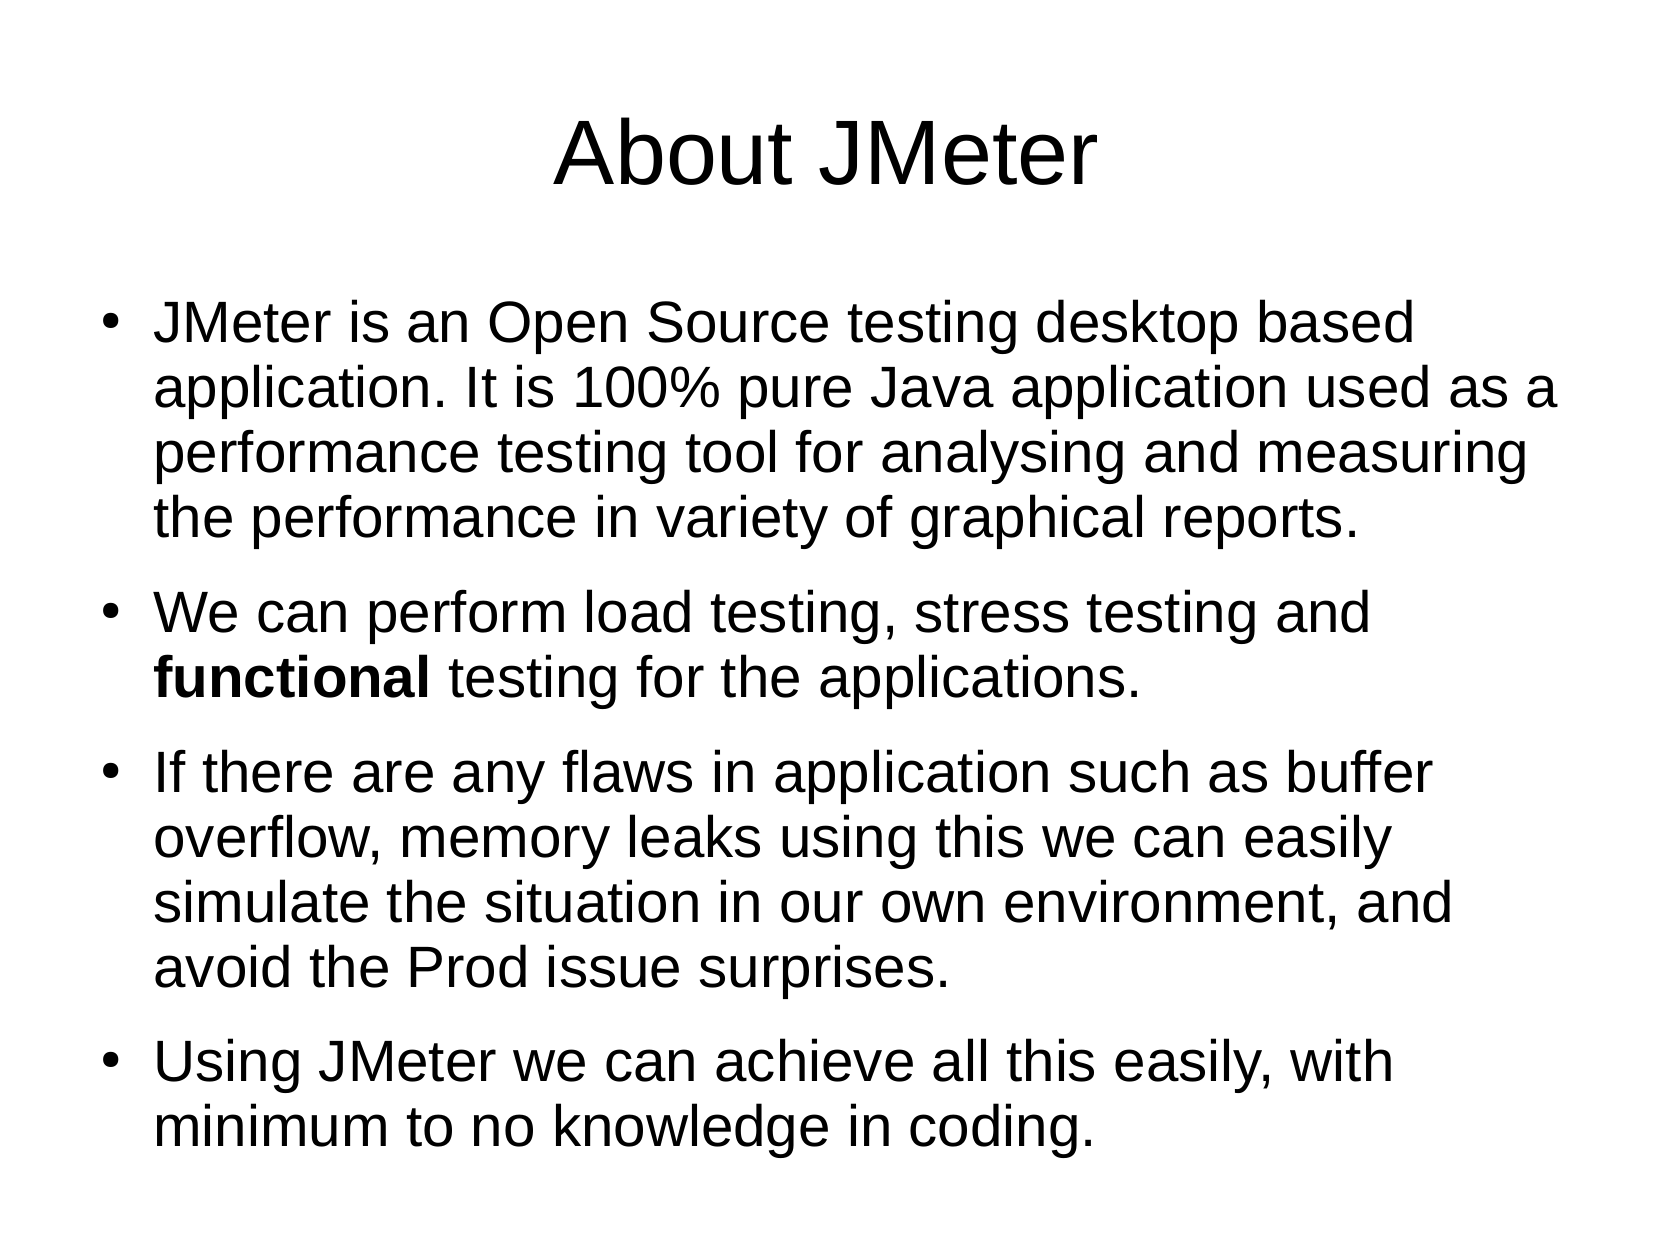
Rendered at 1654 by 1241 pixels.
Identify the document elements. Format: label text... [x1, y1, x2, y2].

list JMeter is an Open Source testing desktop based application. It is 100% pure Java application used as a performance testing tool for analysing and measuring the performance in variety of graphical reports. We can perform load testing, stress testing and functional testing for the applications. If there are any flaws in application such as buffer overflow, memory leaks using this we can easily simulate the situation in our own environment, and avoid the Prod issue surprises. Using JMeter we can achieve all this easily, with minimum to no knowledge in coding. [82, 290, 1571, 1160]
title About JMeter [82, 49, 1571, 257]
